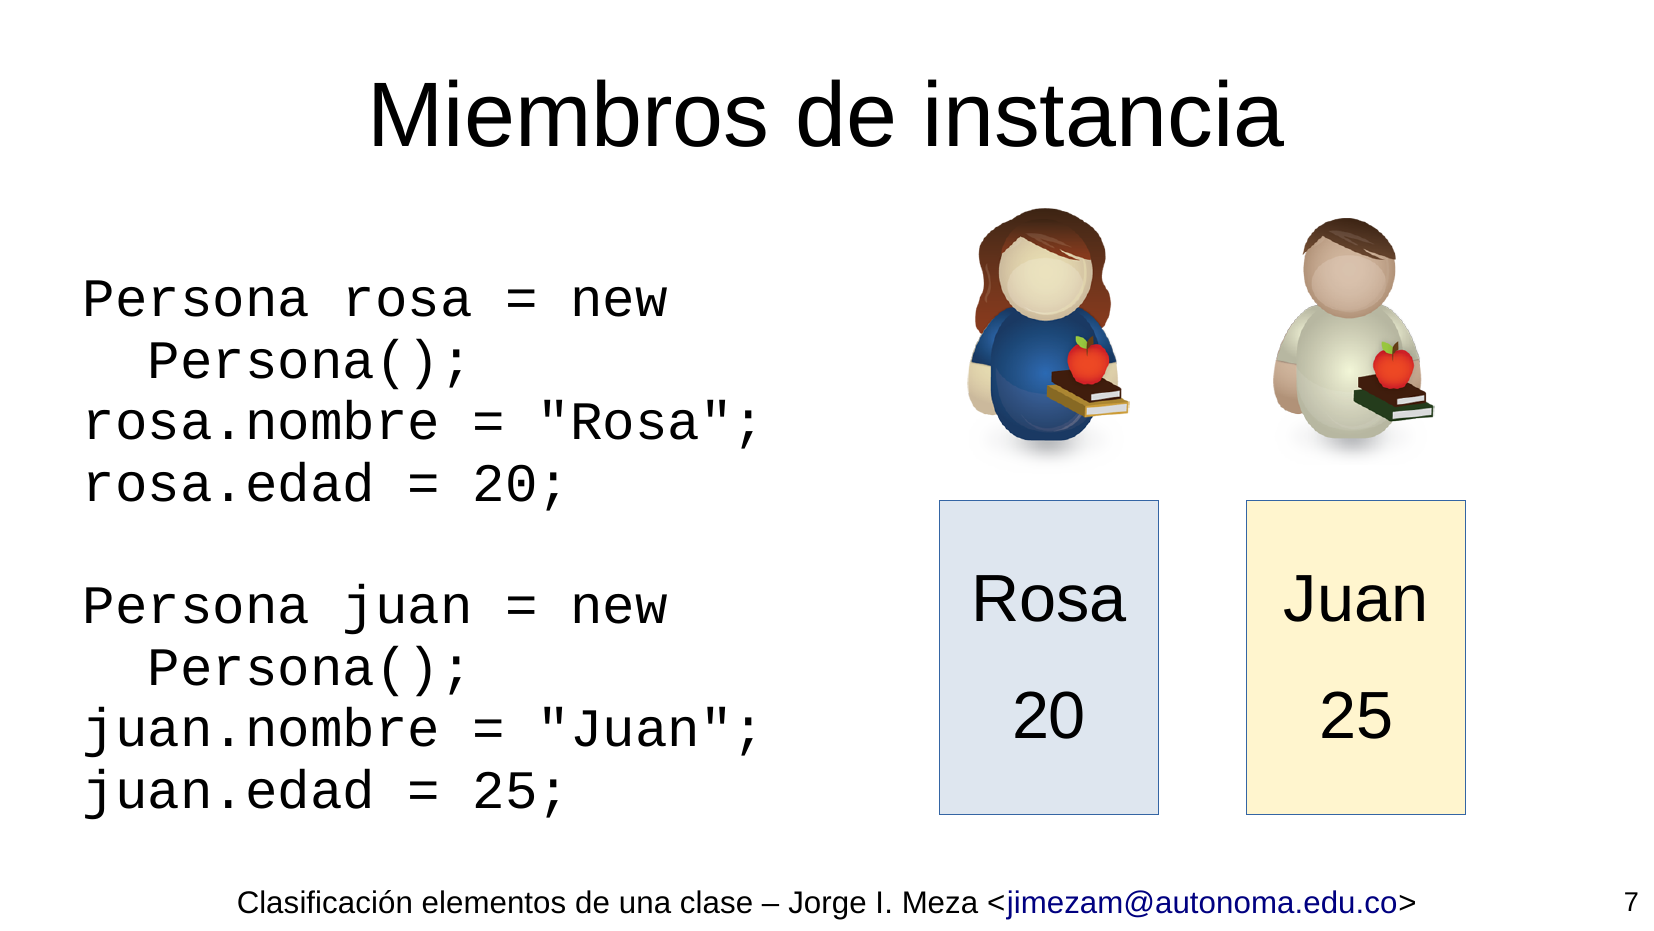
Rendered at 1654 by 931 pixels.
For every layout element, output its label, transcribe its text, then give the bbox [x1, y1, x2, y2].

text_box Juan 25 [1246, 500, 1466, 815]
picture [1257, 195, 1453, 465]
subtitle Persona rosa = new Persona(); rosa.nombre = "Rosa"; rosa.edad = 20; Persona juan = new Persona(); juan.nombre = "Juan"; juan.edad = 25; [82, 217, 835, 879]
picture [939, 186, 1161, 475]
text_box Rosa 20 [939, 500, 1159, 815]
title Miembros de instancia [82, 37, 1571, 193]
